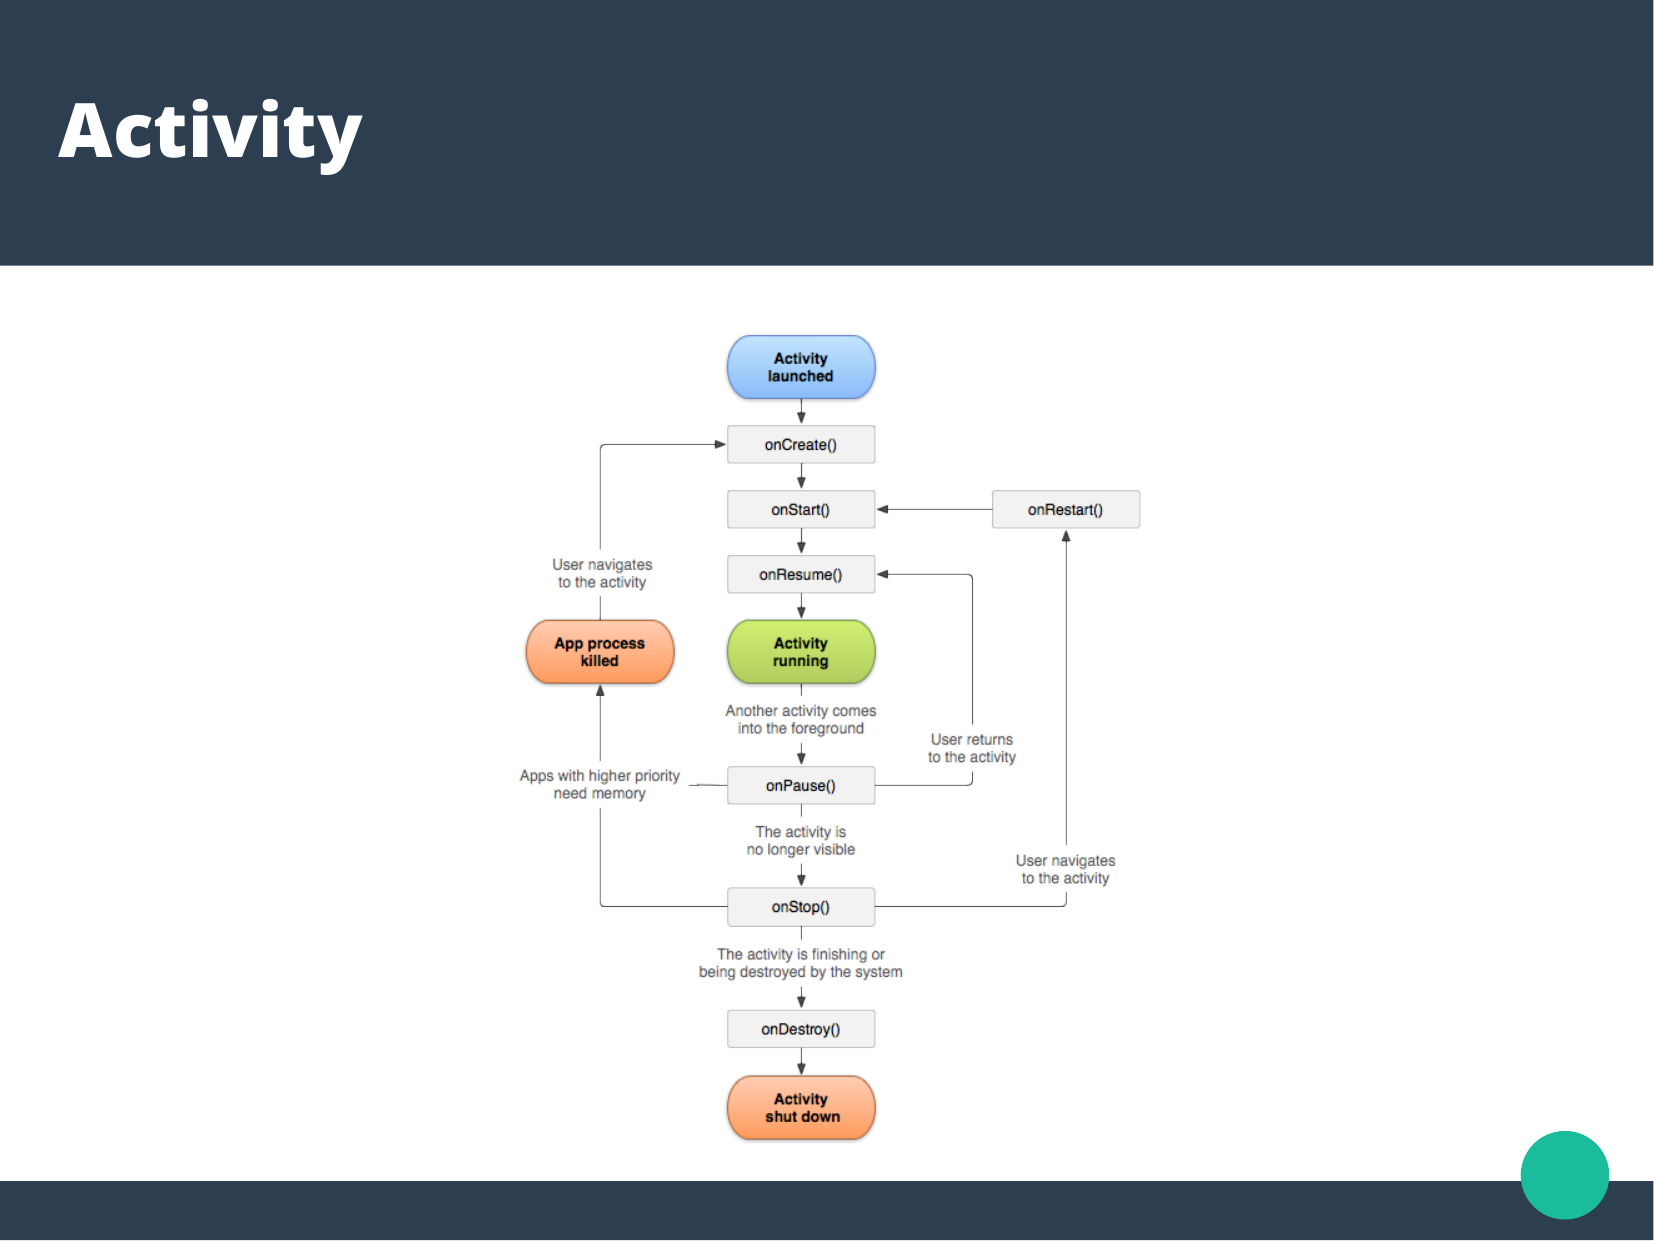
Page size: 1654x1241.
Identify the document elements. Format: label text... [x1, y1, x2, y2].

title Activity [59, 49, 1595, 207]
picture [506, 324, 1147, 1152]
